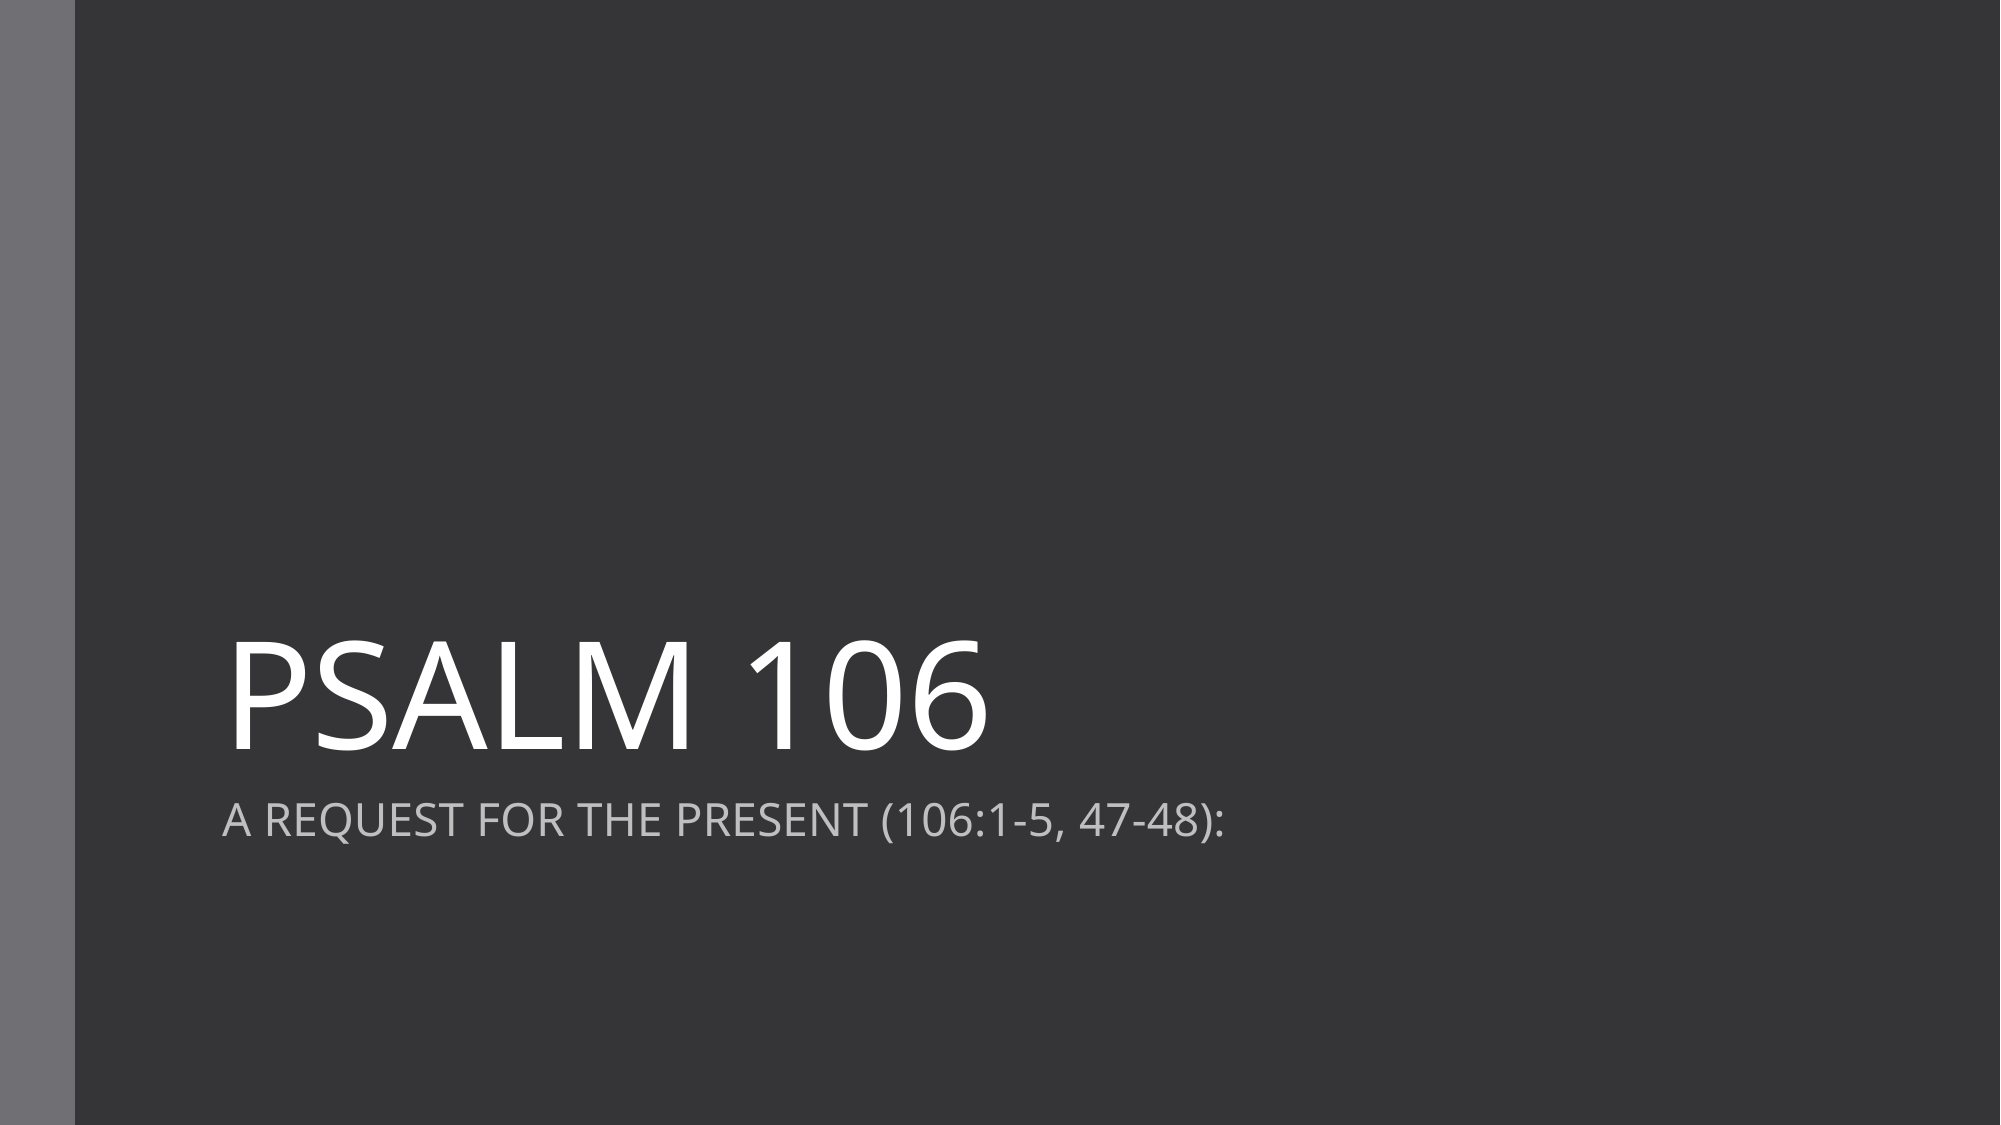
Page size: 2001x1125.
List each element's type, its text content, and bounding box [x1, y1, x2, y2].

title PSALM 106 [206, 124, 1752, 787]
subtitle A REQUEST FOR THE PRESENT (106:1-5, 47-48): [206, 787, 1752, 1066]
